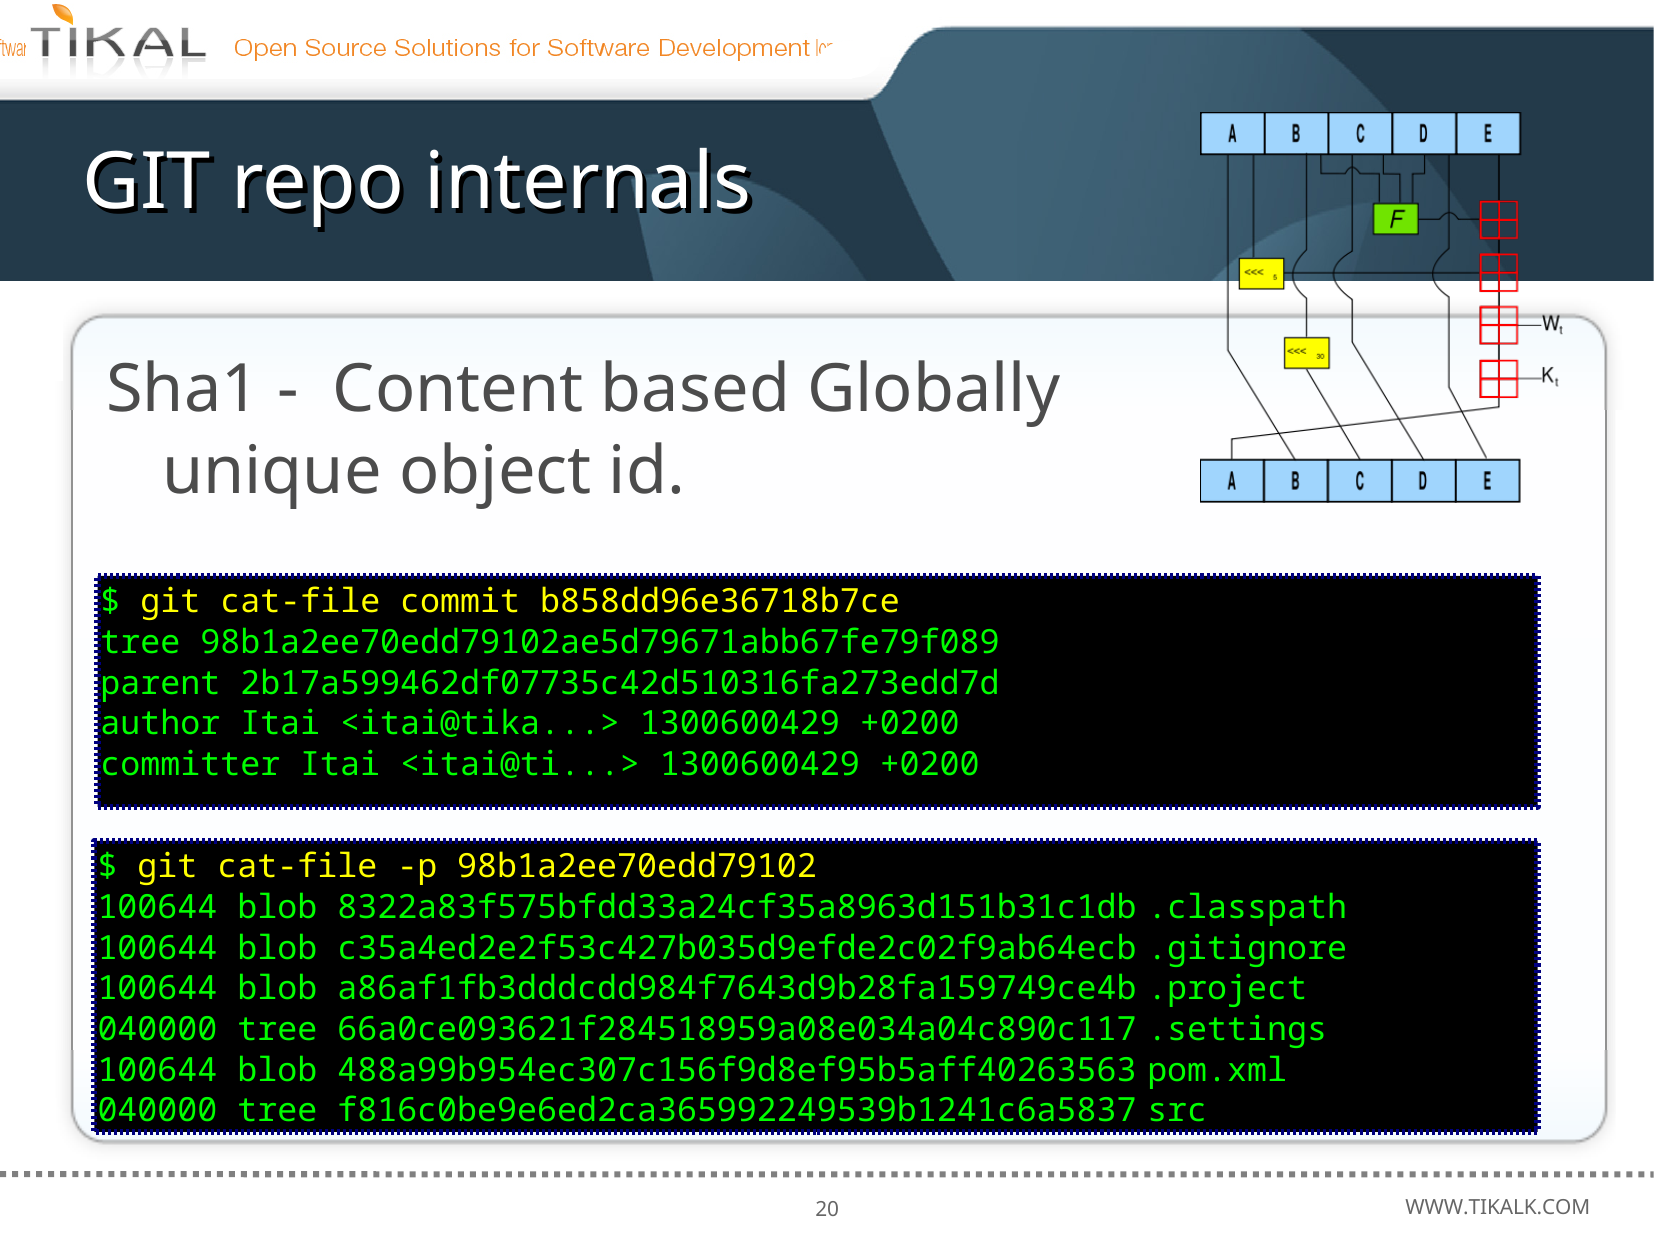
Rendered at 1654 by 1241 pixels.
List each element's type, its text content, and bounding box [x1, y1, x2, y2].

list $ git cat-file -p 98b1a2ee70edd79102 100644 blob 8322a83f575bfdd33a24cf35a8963d151b31c1db .classpath 100644 blob c35a4ed2e2f53c427b035d9efde2c02f9ab64ecb .gitignore 100644 blob a86af1fb3dddcdd984f7643d9b28fa159749ce4b .project 040000 tree 66a0ce093621f284518959a08e034a04c890c117 .settings 100644 blob 488a99b954ec307c156f9d8ef95b5aff40263563 pom.xml 040000 tree f816c0be9e6ed2ca365992249539b1241c6a5837 src [94, 840, 1538, 1132]
list $ git cat-file commit b858dd96e36718b7ce tree 98b1a2ee70edd79102ae5d79671abb67fe79f089 parent 2b17a599462df07735c42d510316fa273edd7d author Itai <itai@tika...> 1300600429 +0200 committer Itai <itai@ti...> 1300600429 +0200 [97, 575, 1538, 807]
picture [0, 3, 1654, 503]
list Sha1 - Content based Globally unique object id. [106, 343, 1126, 563]
picture [55, 1050, 1616, 1163]
title GIT repo internals [82, 73, 1570, 280]
